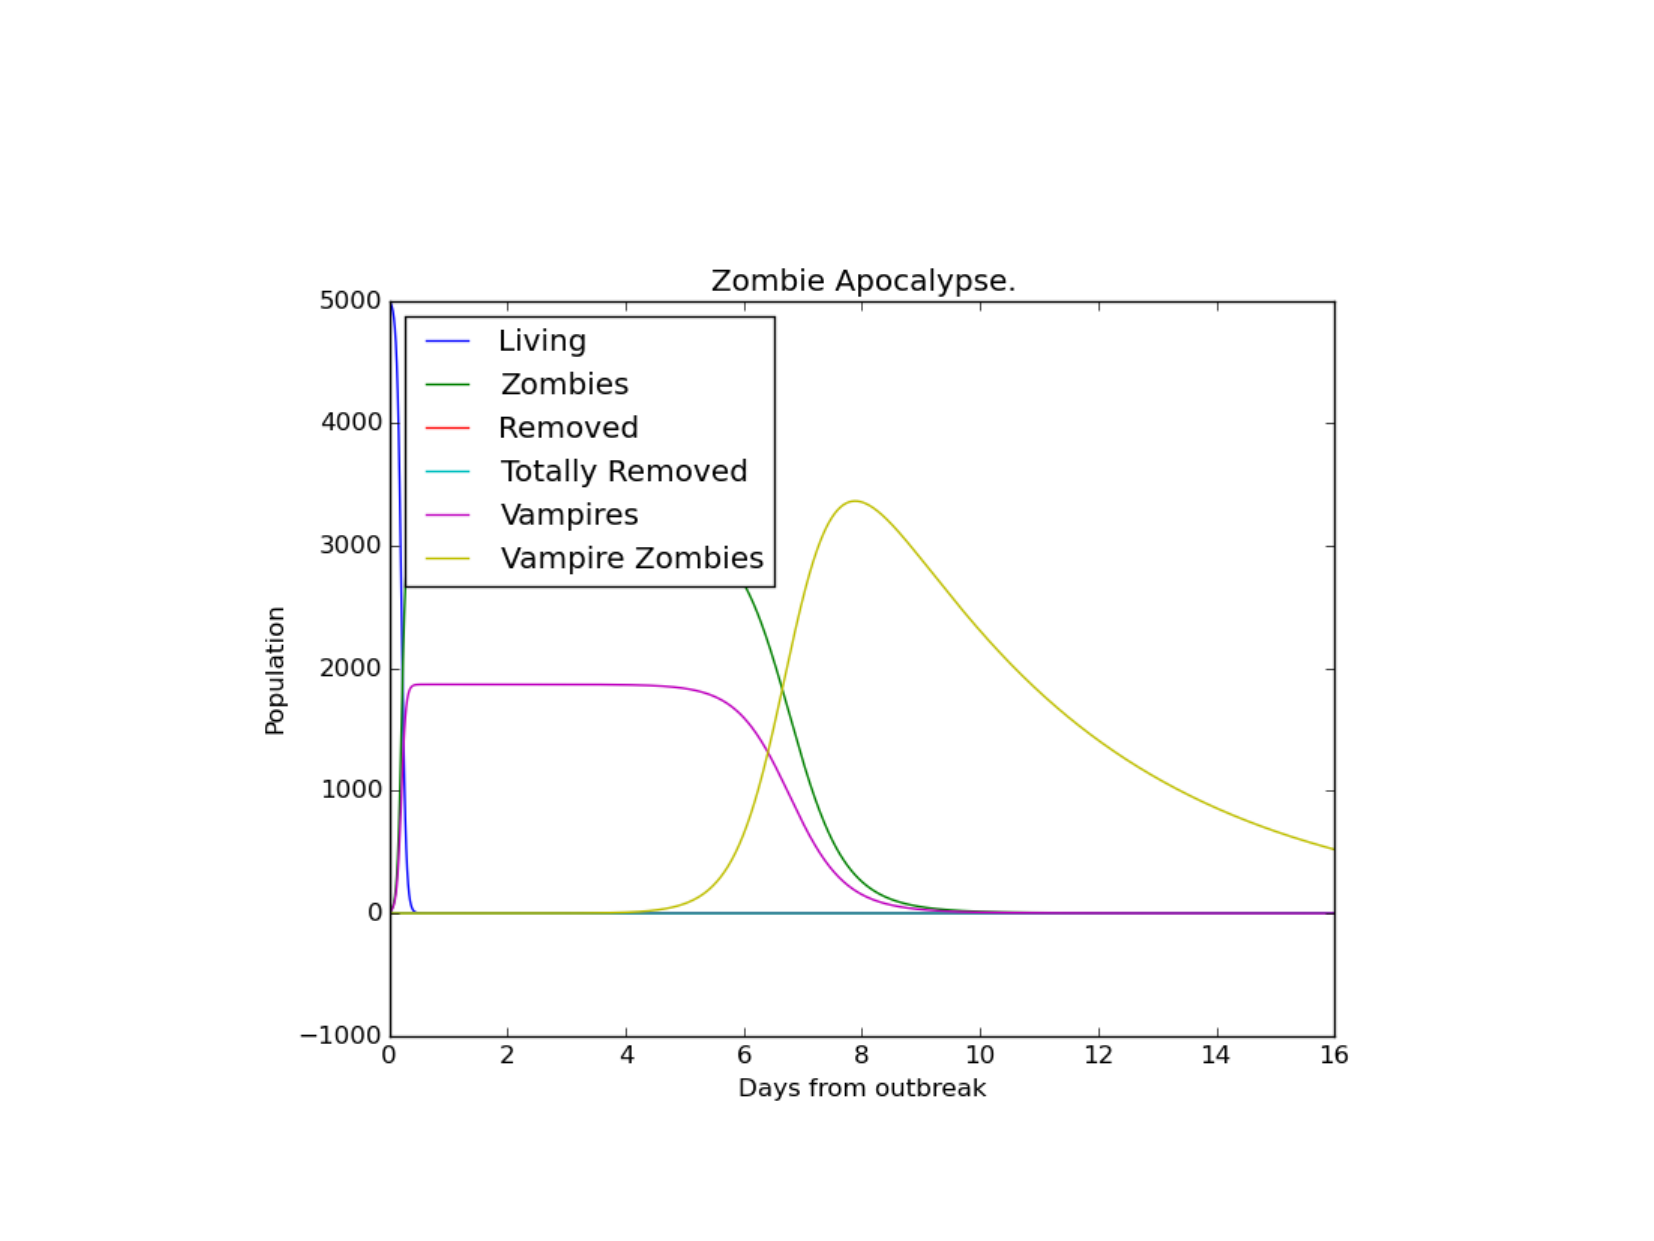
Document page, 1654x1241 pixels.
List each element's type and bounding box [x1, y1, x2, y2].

picture [237, 210, 1456, 1128]
